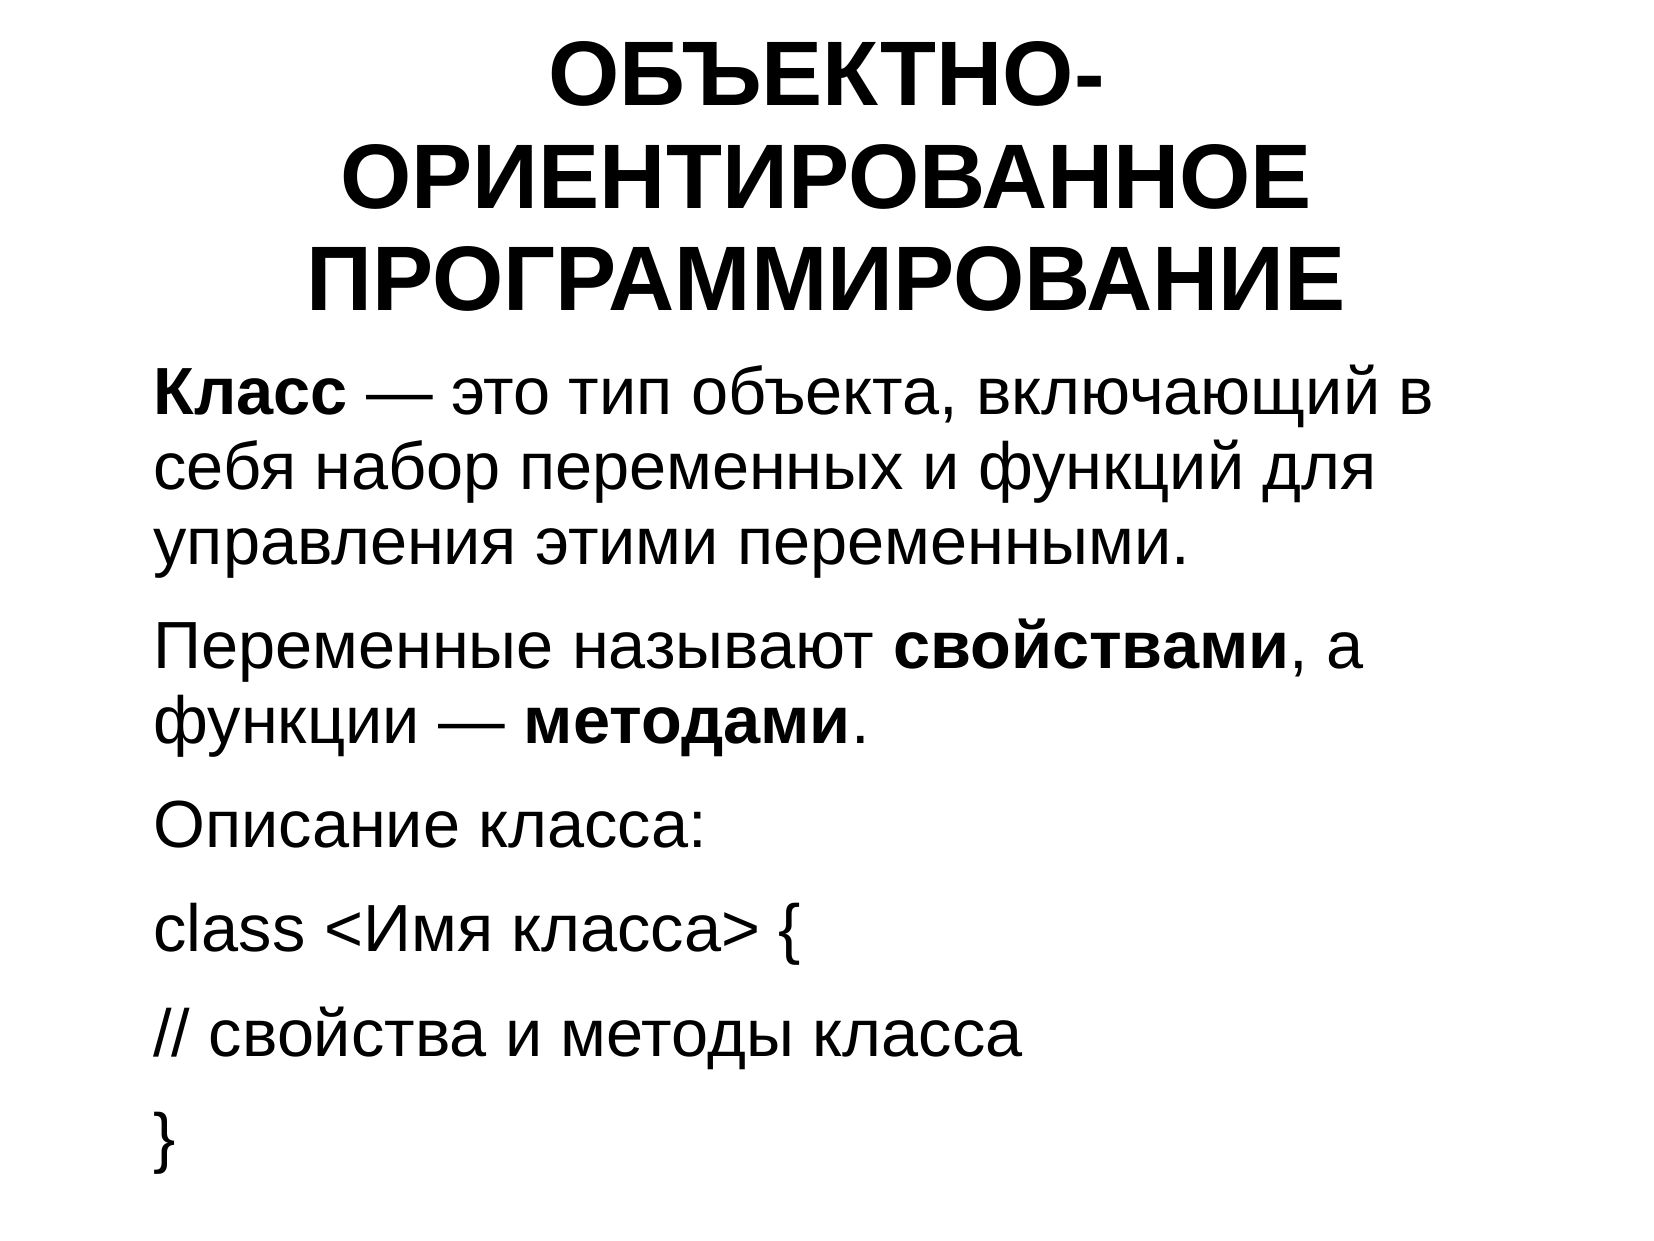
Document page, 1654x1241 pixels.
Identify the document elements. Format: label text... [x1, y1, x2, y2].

title ОБЪЕКТНО-ОРИЕНТИРОВАННОЕ ПРОГРАММИРОВАНИЕ [82, 22, 1571, 331]
list Класс — это тип объекта, включающий в себя набор переменных и функций для управления этими переменными. Переменные называют свойствами, а функции — методами. Описание класса: class <Имя класса> { // свойства и методы класса } [82, 354, 1571, 1175]
